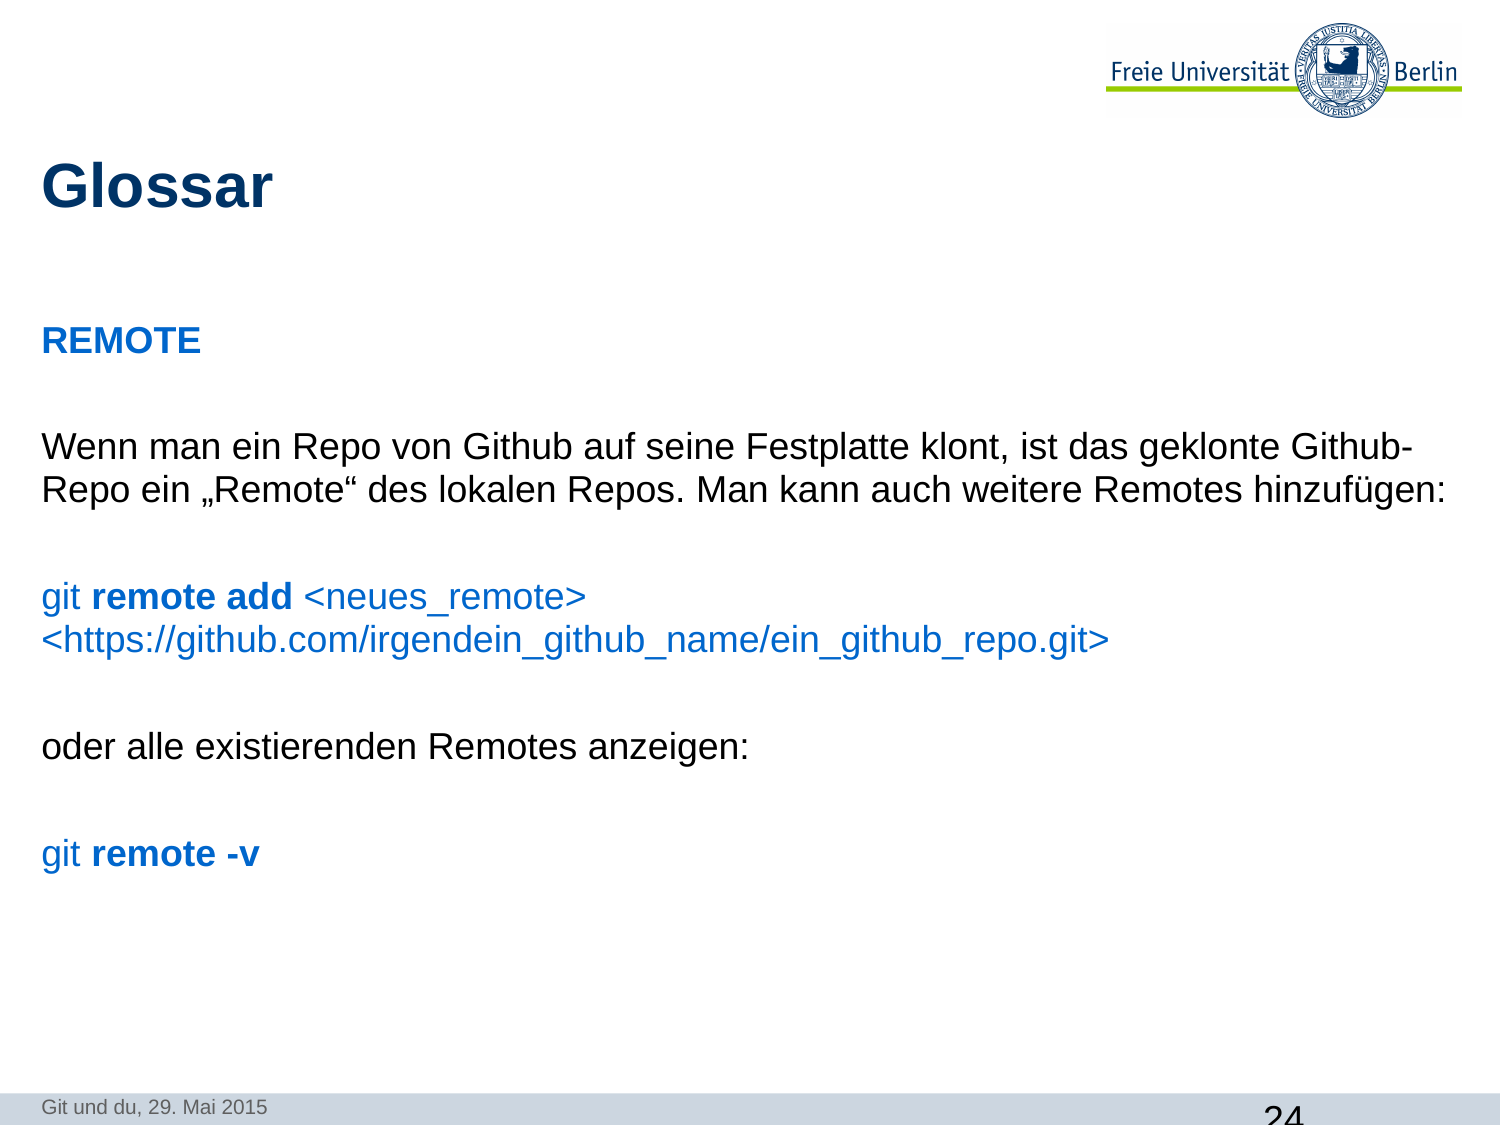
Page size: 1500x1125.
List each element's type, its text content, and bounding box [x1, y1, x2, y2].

list REMOTE Wenn man ein Repo von Github auf seine Festplatte klont, ist das geklonte Github-Repo ein „Remote“ des lokalen Repos. Man kann auch weitere Remotes hinzufügen: git remote add <neues_remote> <https://github.com/irgendein_github_name/ein_github_repo.git> oder alle existierenden Remotes anzeigen: git remote -v [41, 265, 1460, 1064]
picture [1106, 23, 1462, 118]
title Glossar [41, 150, 1460, 221]
